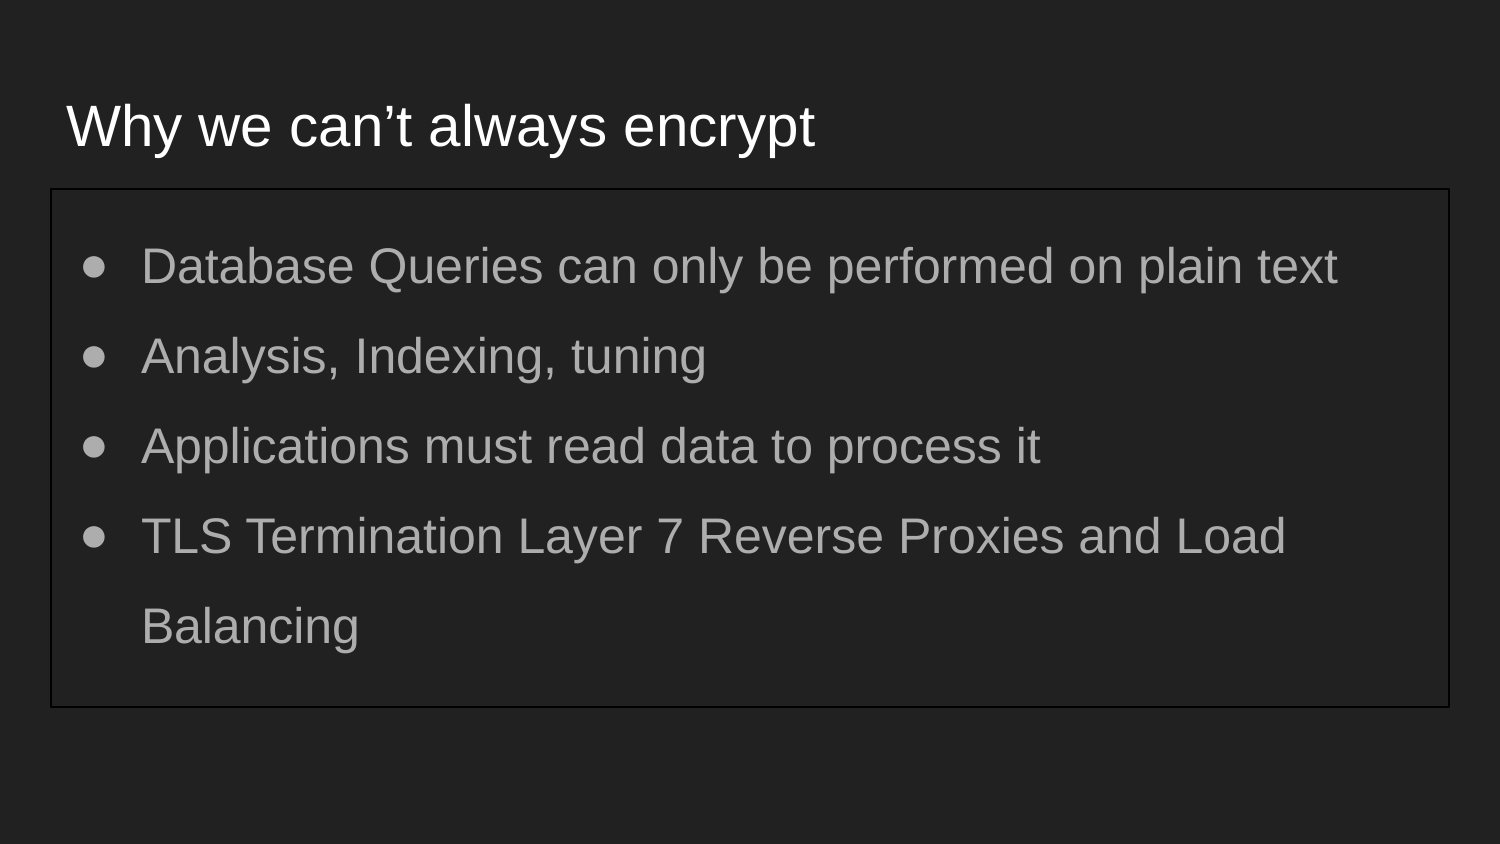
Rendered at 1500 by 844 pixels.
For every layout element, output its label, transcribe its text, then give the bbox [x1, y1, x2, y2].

list Database Queries can only be performed on plain text Analysis, Indexing, tuning Applications must read data to process it TLS Termination Layer 7 Reverse Proxies and Load Balancing [51, 189, 1449, 708]
title Why we can’t always encrypt [51, 72, 1449, 167]
